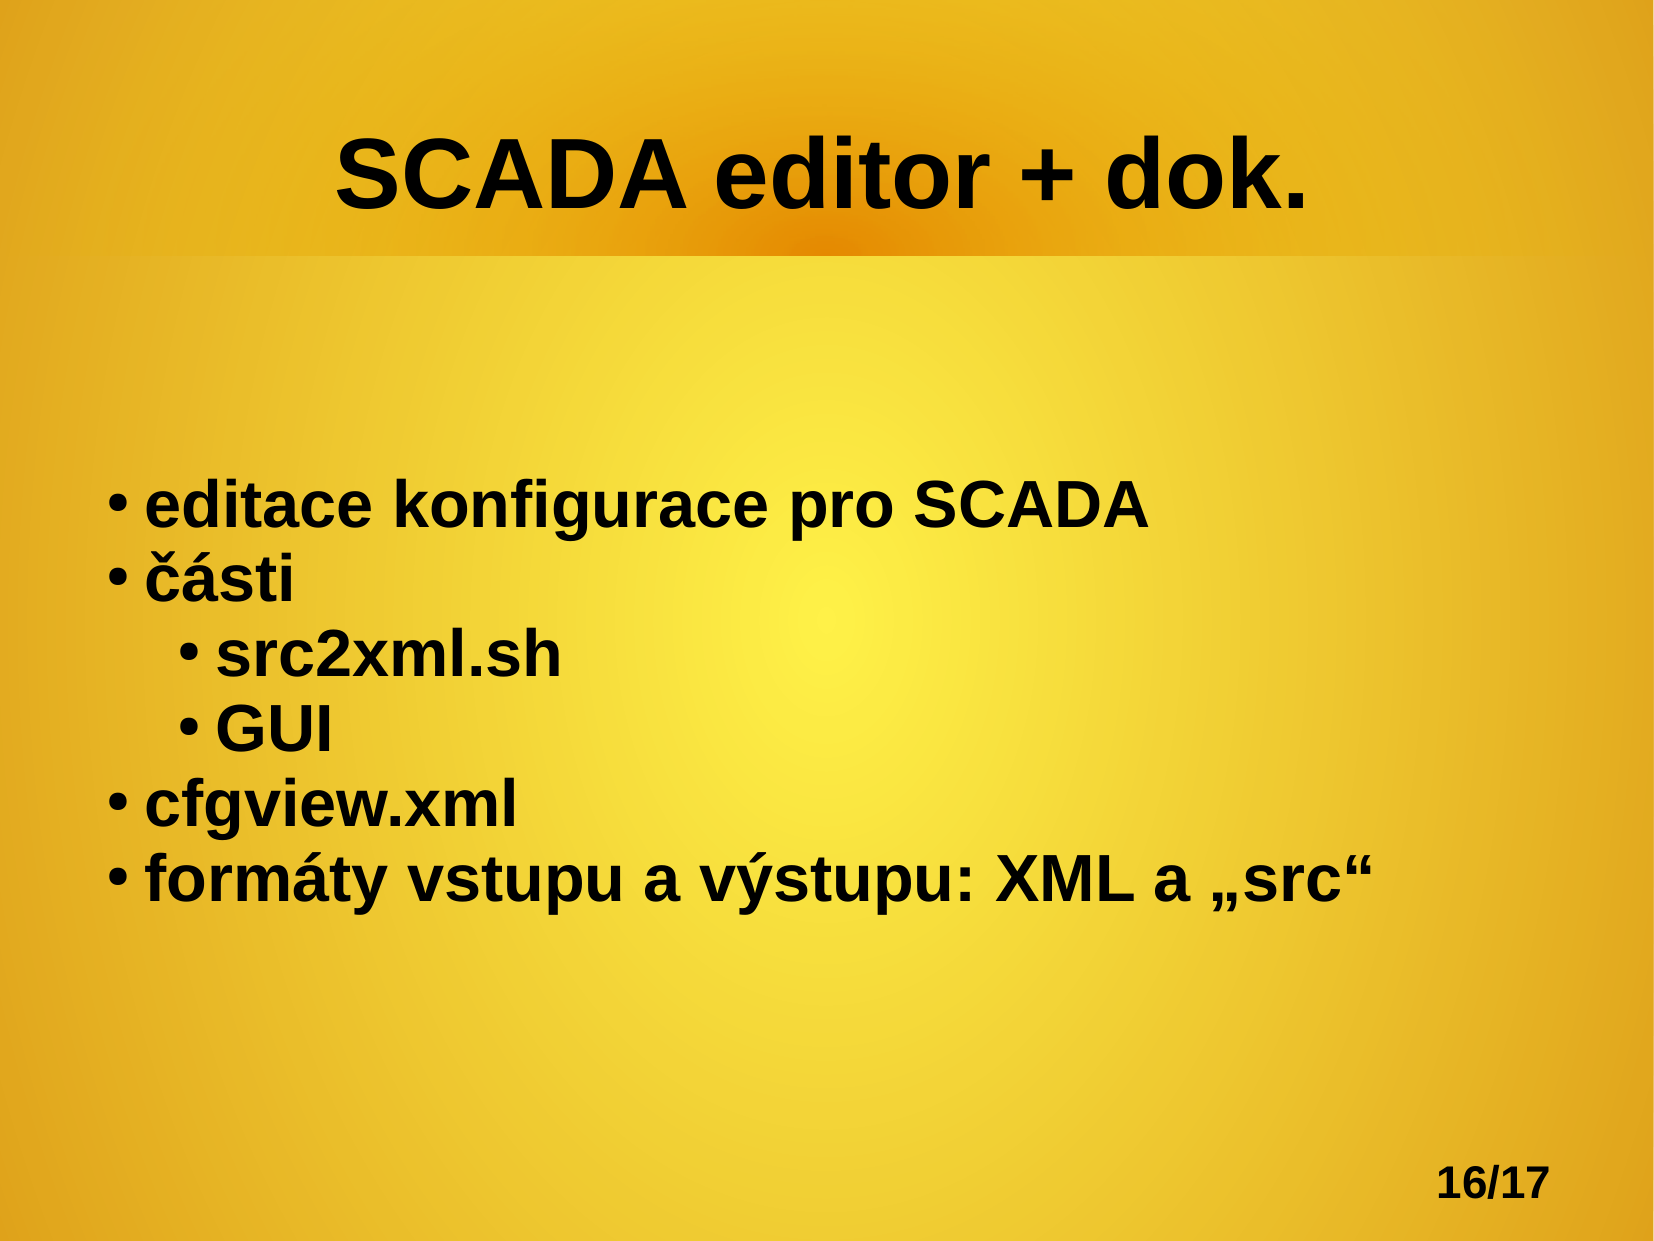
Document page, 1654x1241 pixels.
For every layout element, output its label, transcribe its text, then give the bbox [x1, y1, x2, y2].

subtitle editace konfigurace pro SCADA části src2xml.sh GUI cfgview.xml formáty vstupu a výstupu: XML a „src“ [106, 259, 1560, 1123]
text_box <číslo>/17 [1493, 1149, 1654, 1220]
title SCADA editor + dok. [78, 70, 1567, 278]
